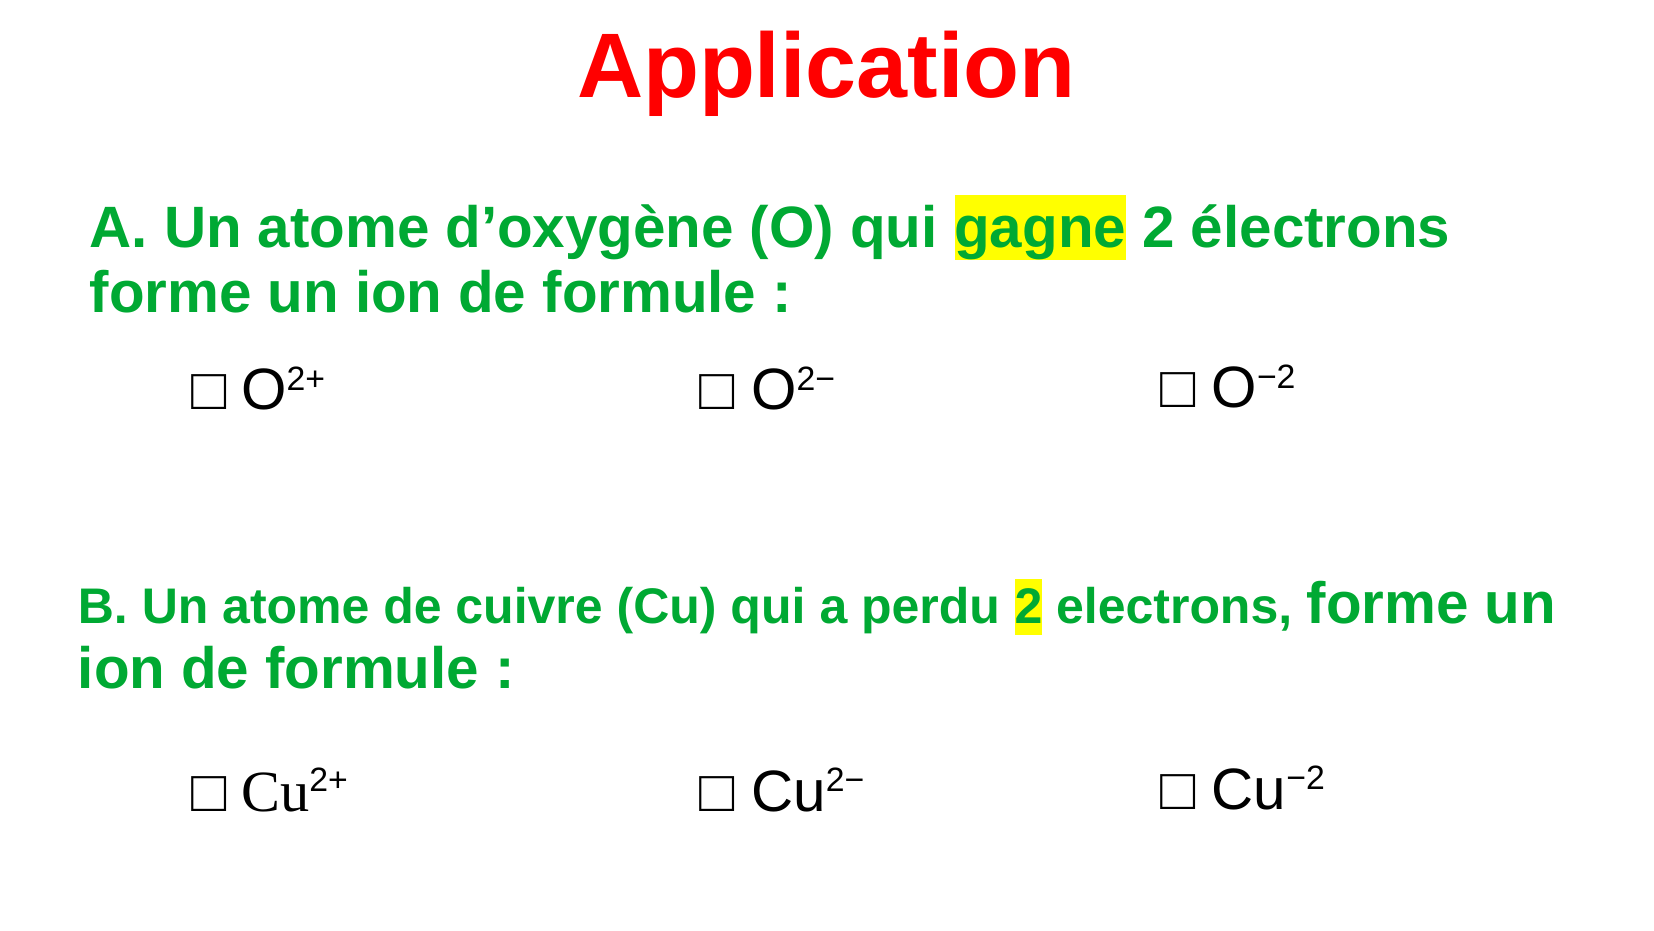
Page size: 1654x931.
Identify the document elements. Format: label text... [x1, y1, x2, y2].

text_box A. Un atome d’oxygène (O) qui gagne 2 électrons forme un ion de formule : [75, 187, 1510, 333]
text_box □ O2+ [176, 349, 347, 436]
text_box B. Un atome de cuivre (Cu) qui a perdu 2 electrons, forme un ion de formule : [63, 563, 1602, 709]
text_box □ O2− [685, 349, 867, 430]
text_box □ O−2 [1145, 347, 1328, 431]
title Application [82, 14, 1571, 118]
text_box □ Cu−2 [1145, 749, 1351, 830]
text_box □ Cu2− [685, 751, 901, 832]
text_box □ Cu2+ [176, 751, 376, 863]
